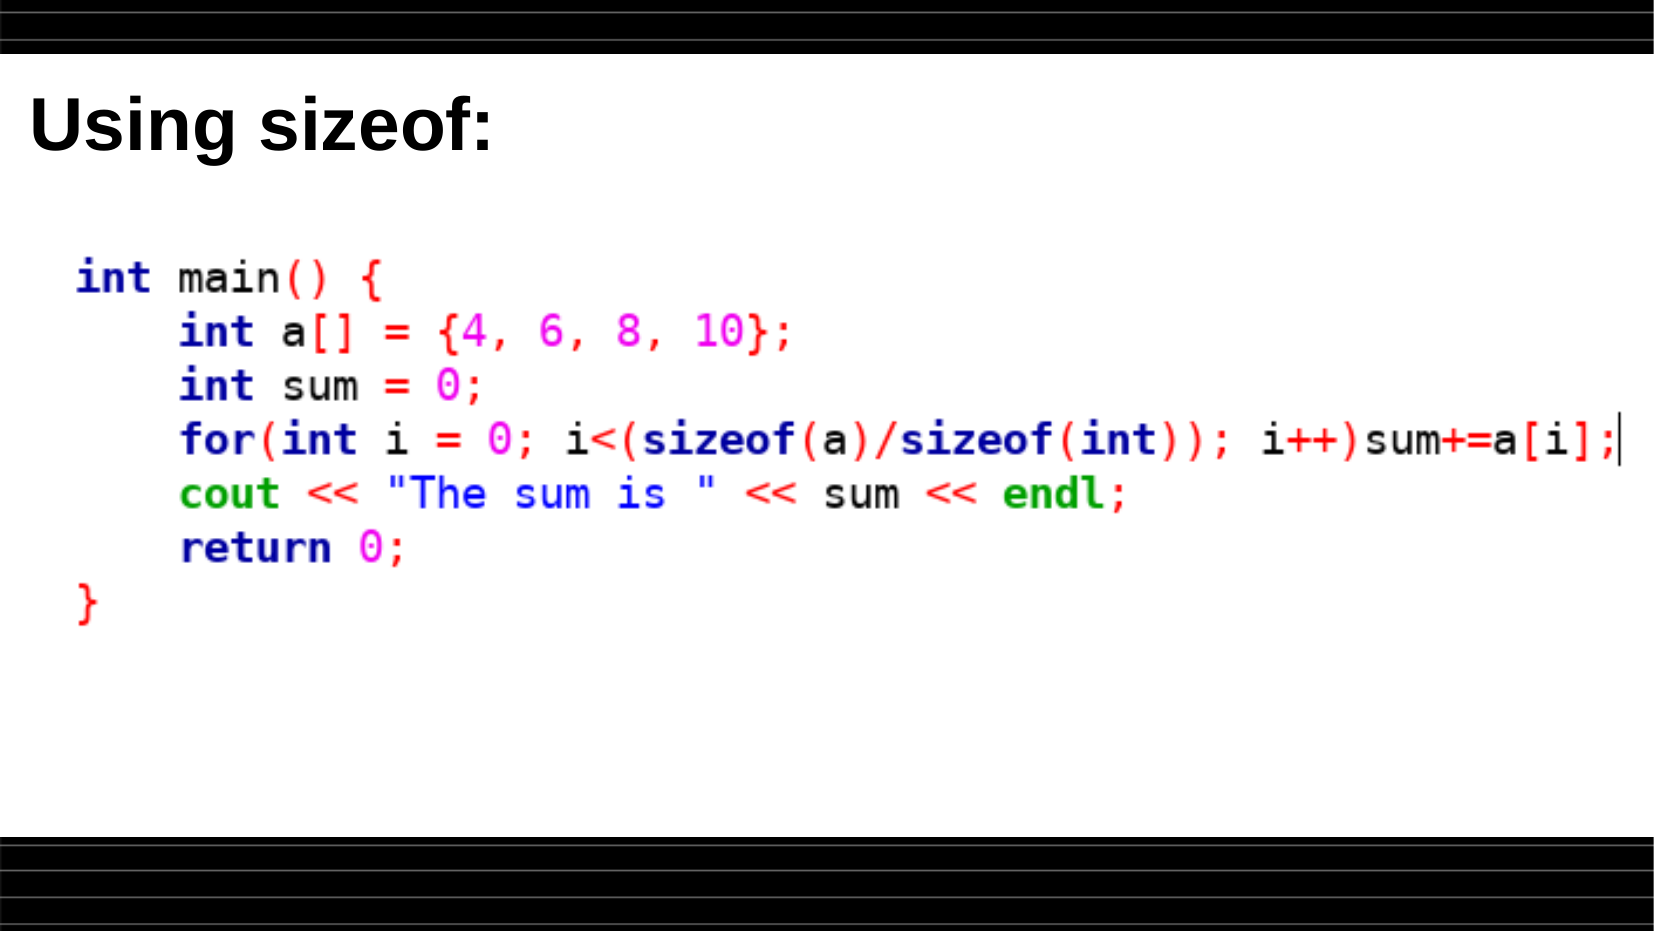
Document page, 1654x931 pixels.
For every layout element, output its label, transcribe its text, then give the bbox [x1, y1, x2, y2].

picture [0, 837, 1654, 931]
picture [75, 239, 1626, 646]
picture [0, 0, 1654, 54]
text_box Using sizeof: [15, 75, 1546, 174]
